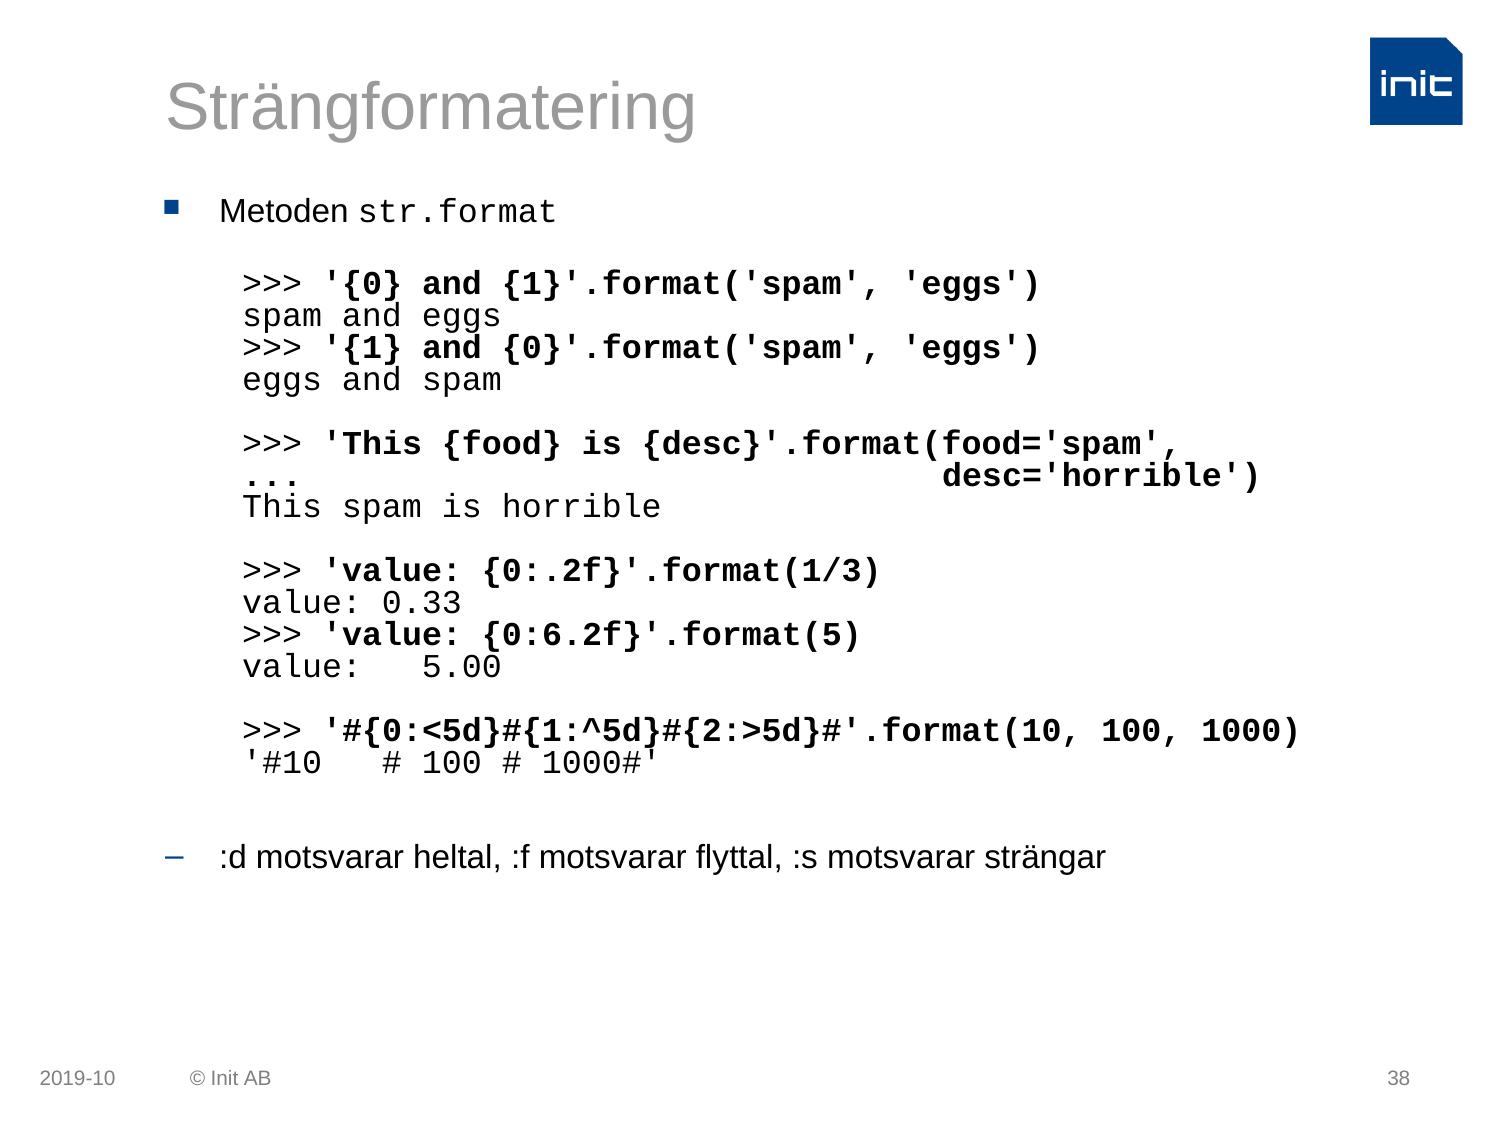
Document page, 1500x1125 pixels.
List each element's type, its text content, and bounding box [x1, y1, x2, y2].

text_box Metoden str.format >>> '{0} and {1}'.format('spam', 'eggs') spam and eggs >>> '{1} and {0}'.format('spam', 'eggs') eggs and spam >>> 'This {food} is {desc}'.format(food='spam', ... desc='horrible') This spam is horrible >>> 'value: {0:.2f}'.format(1/3) value: 0.33 >>> 'value: {0:6.2f}'.format(5) value: 5.00 >>> '#{0:<5d}#{1:^5d}#{2:>5d}#'.format(10, 100, 1000) '#10 # 100 # 1000#' :d motsvarar heltal, :f motsvarar flyttal, :s motsvarar strängar [150, 189, 1351, 977]
text_box 2019-10 [24, 1037, 151, 1098]
text_box Strängformatering [150, 0, 1351, 151]
text_box © Init AB [174, 1037, 1326, 1098]
text_box <nummer> [1350, 1037, 1426, 1098]
picture [1370, 37, 1463, 125]
